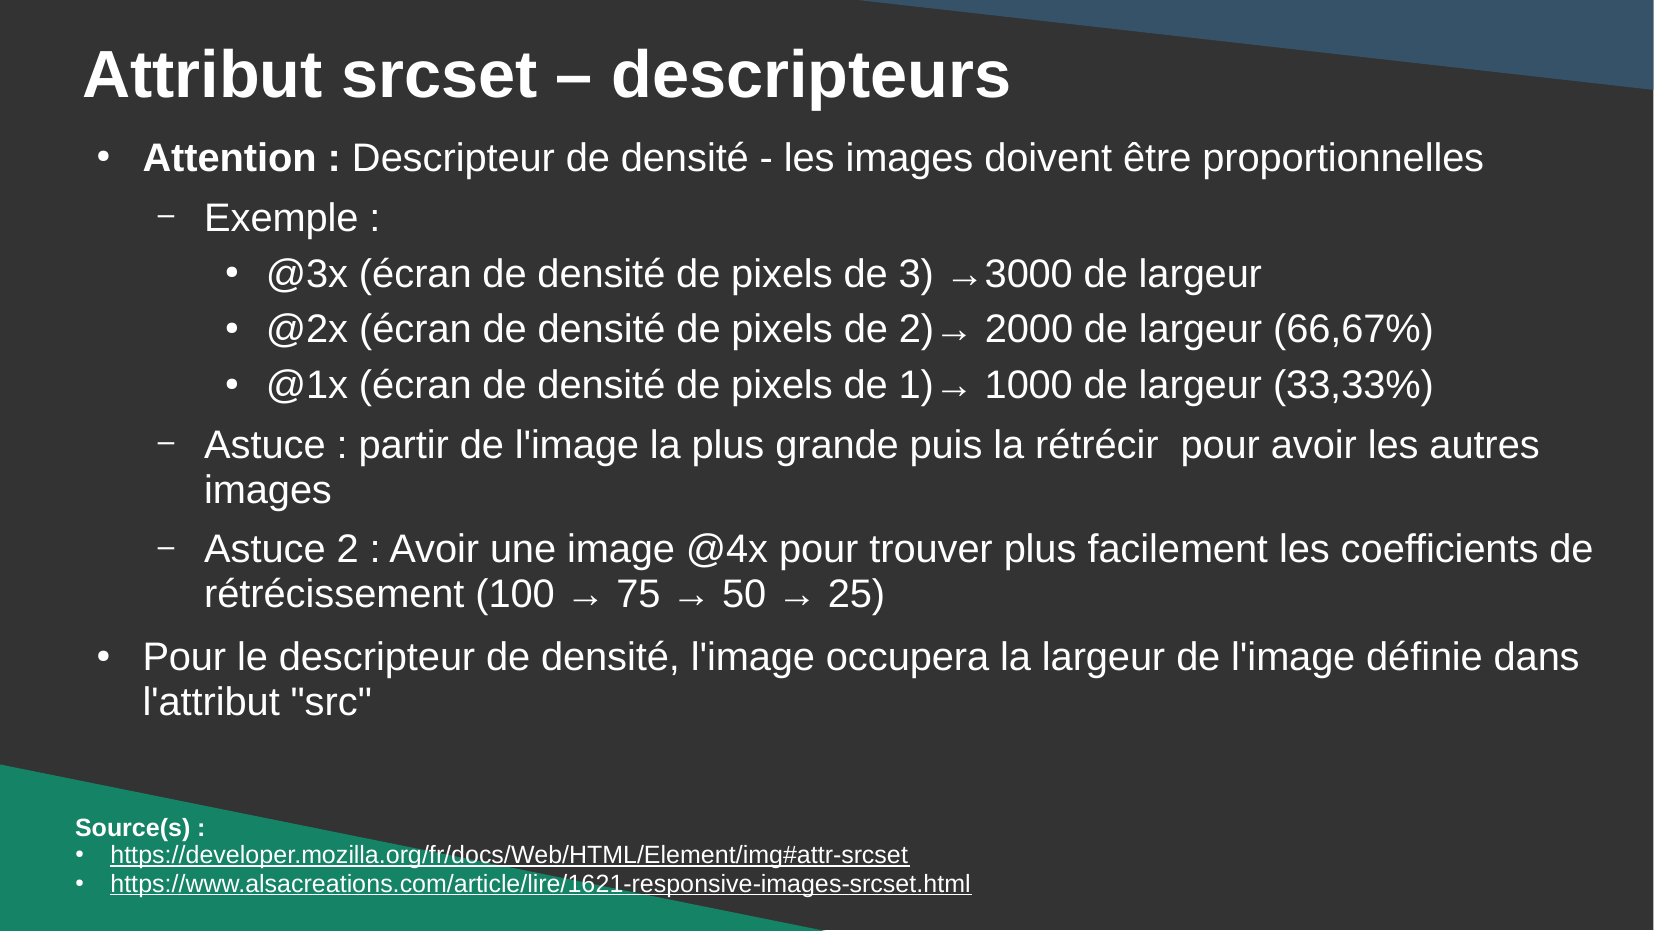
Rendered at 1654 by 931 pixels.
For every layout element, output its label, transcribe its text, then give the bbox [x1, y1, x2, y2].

list Attention : Descripteur de densité - les images doivent être proportionnelles Exemple : @3x (écran de densité de pixels de 3) →3000 de largeur @2x (écran de densité de pixels de 2)→ 2000 de largeur (66,67%) @1x (écran de densité de pixels de 1)→ 1000 de largeur (33,33%) Astuce : partir de l'image la plus grande puis la rétrécir pour avoir les autres images Astuce 2 : Avoir une image @4x pour trouver plus facilement les coefficients de rétrécissement (100 → 75 → 50 → 25) Pour le descripteur de densité, l'image occupera la largeur de l'image définie dans l'attribut "src" [80, 135, 1605, 736]
text_box [857, 0, 1654, 90]
title Attribut srcset – descripteurs [82, 37, 1571, 122]
text_box [0, 764, 202, 931]
text_box Source(s) : https://developer.mozilla.org/fr/docs/Web/HTML/Element/img#attr-srcset https://www.alsacreations.com/article/lire/1621-responsive-images-srcset.html [60, 805, 1546, 931]
